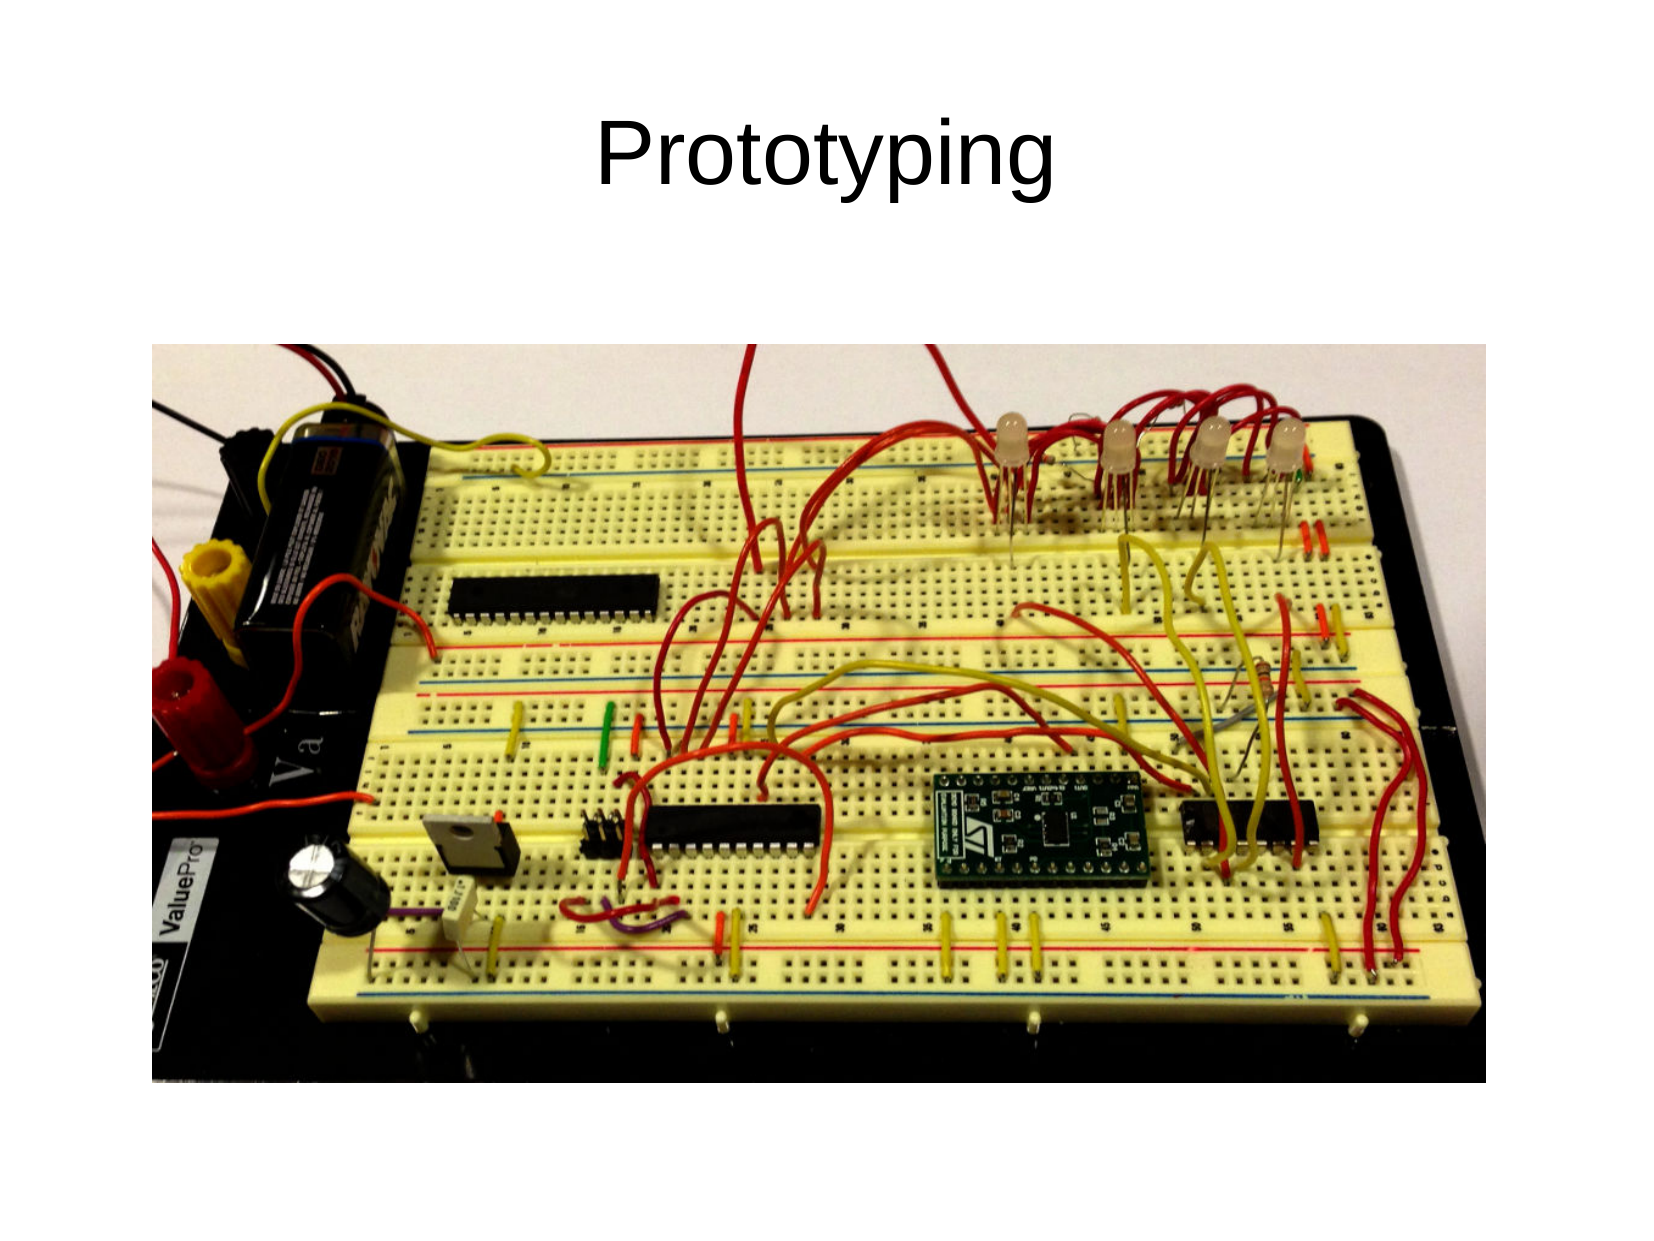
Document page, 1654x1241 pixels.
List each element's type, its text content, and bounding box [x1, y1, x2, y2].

picture [152, 344, 1486, 1083]
title Prototyping [82, 49, 1571, 257]
